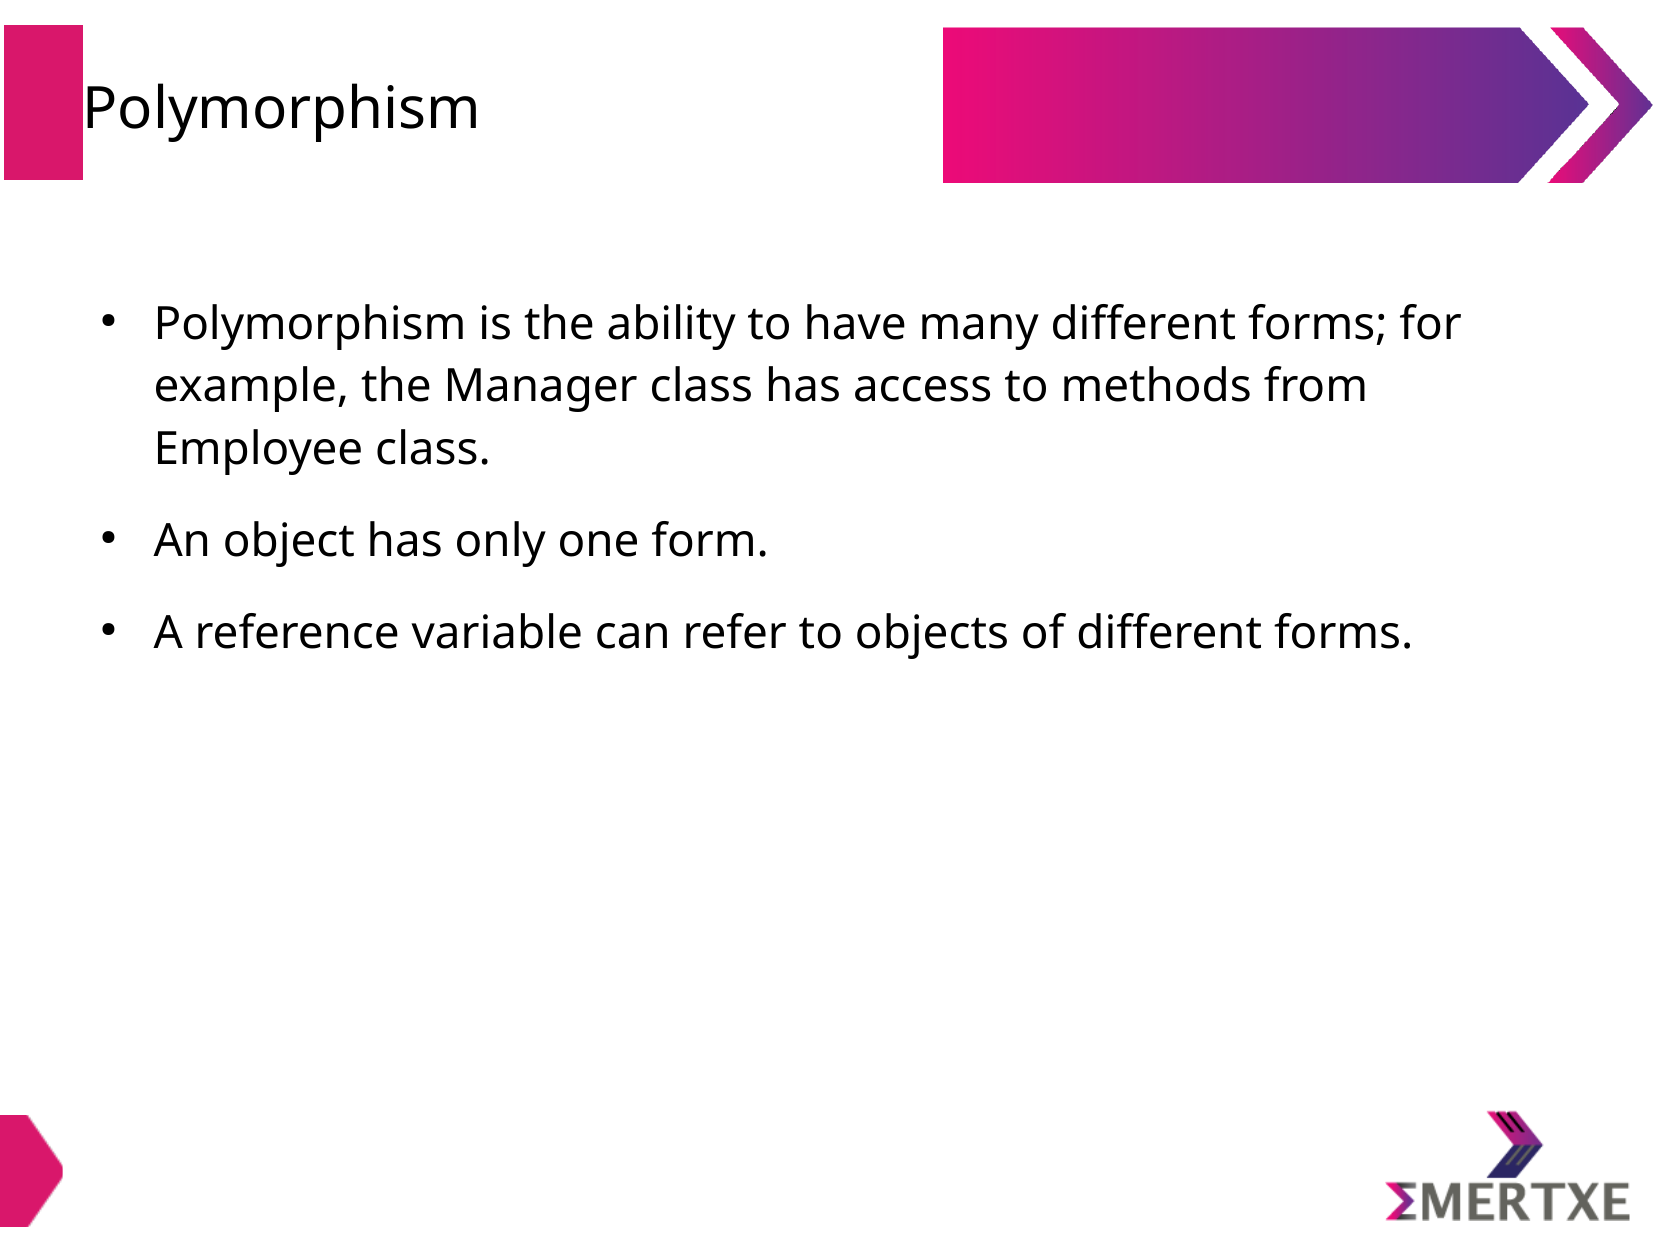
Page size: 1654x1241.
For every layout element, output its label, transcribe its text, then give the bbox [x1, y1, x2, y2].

list Polymorphism is the ability to have many different forms; for example, the Manager class has access to methods from Employee class. An object has only one form. A reference variable can refer to objects of different forms. [82, 290, 1571, 1010]
picture [1385, 1107, 1631, 1221]
title Polymorphism [82, 2, 1571, 210]
picture [1571, 27, 1653, 183]
